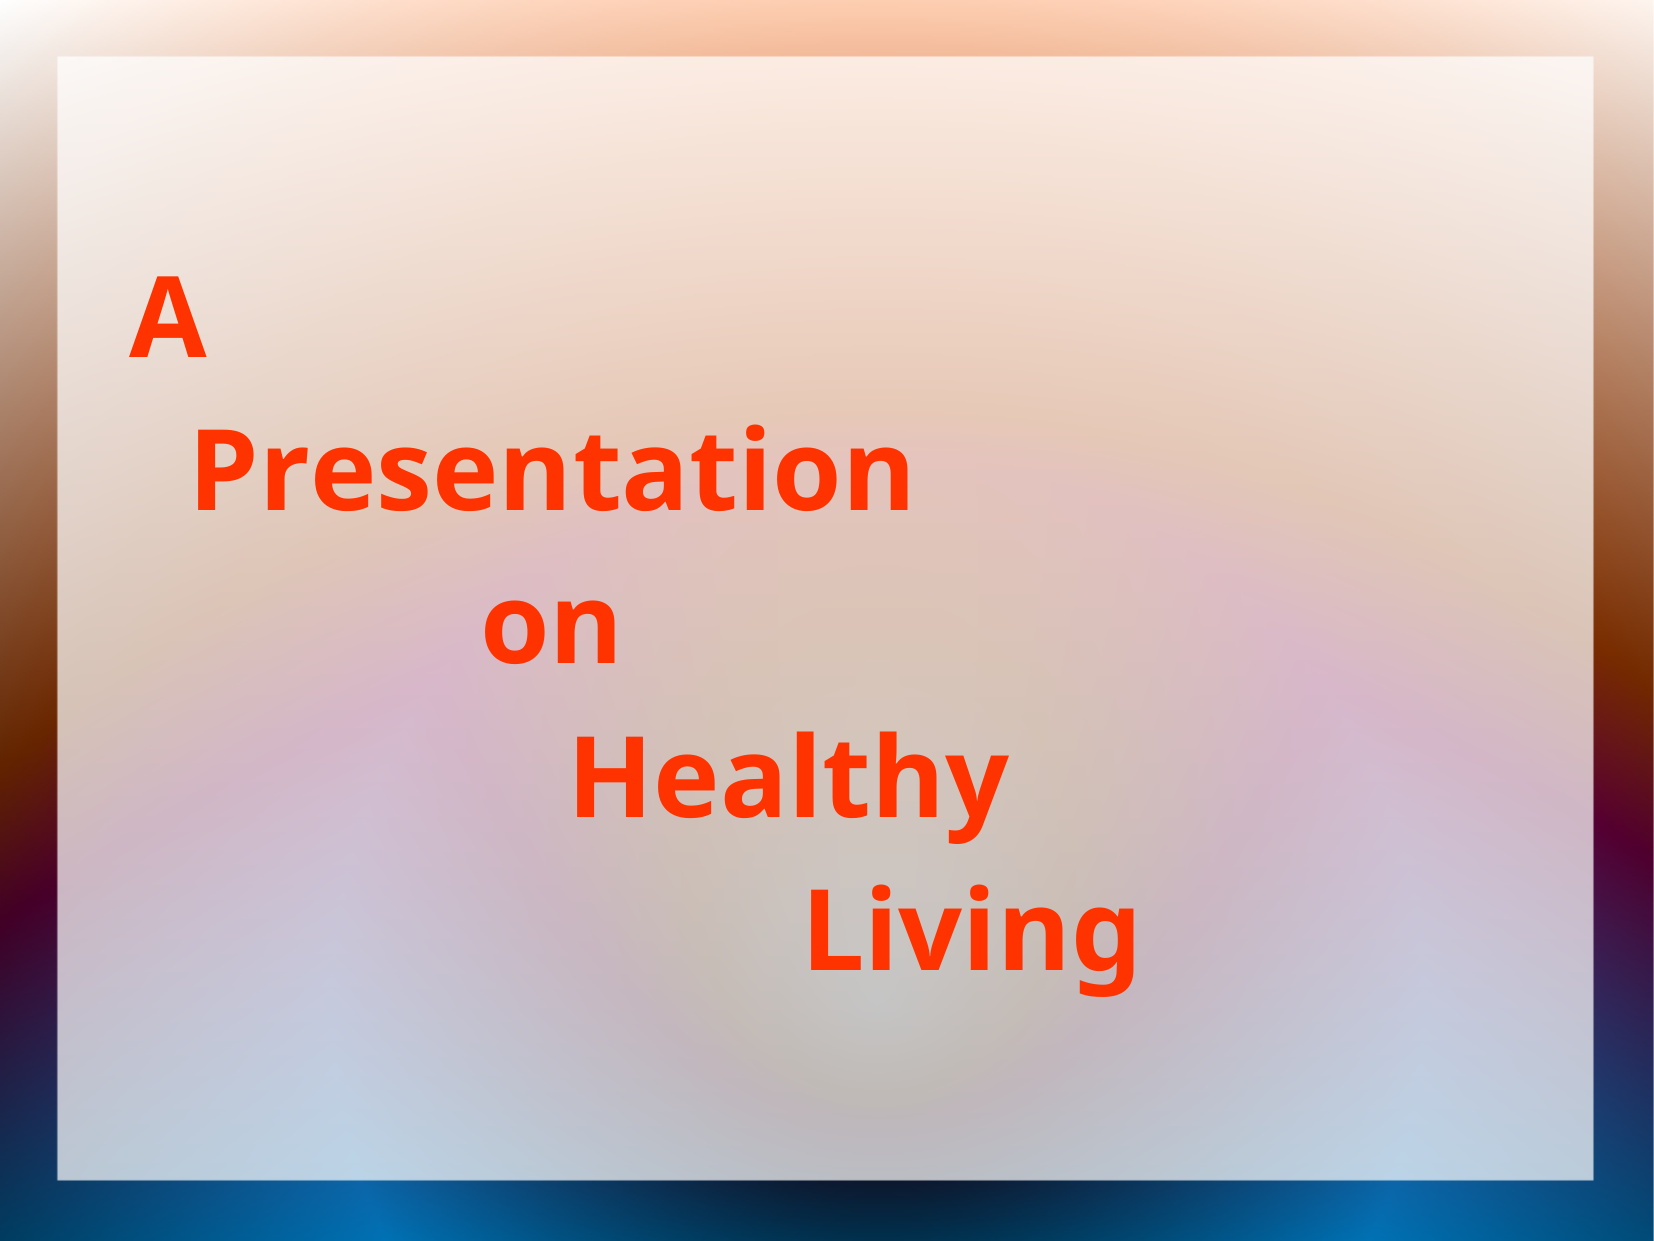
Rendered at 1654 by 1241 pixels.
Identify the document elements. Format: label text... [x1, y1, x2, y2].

title A Presentation on Healthy Living [129, 130, 1548, 1111]
picture [0, 0, 1654, 1241]
